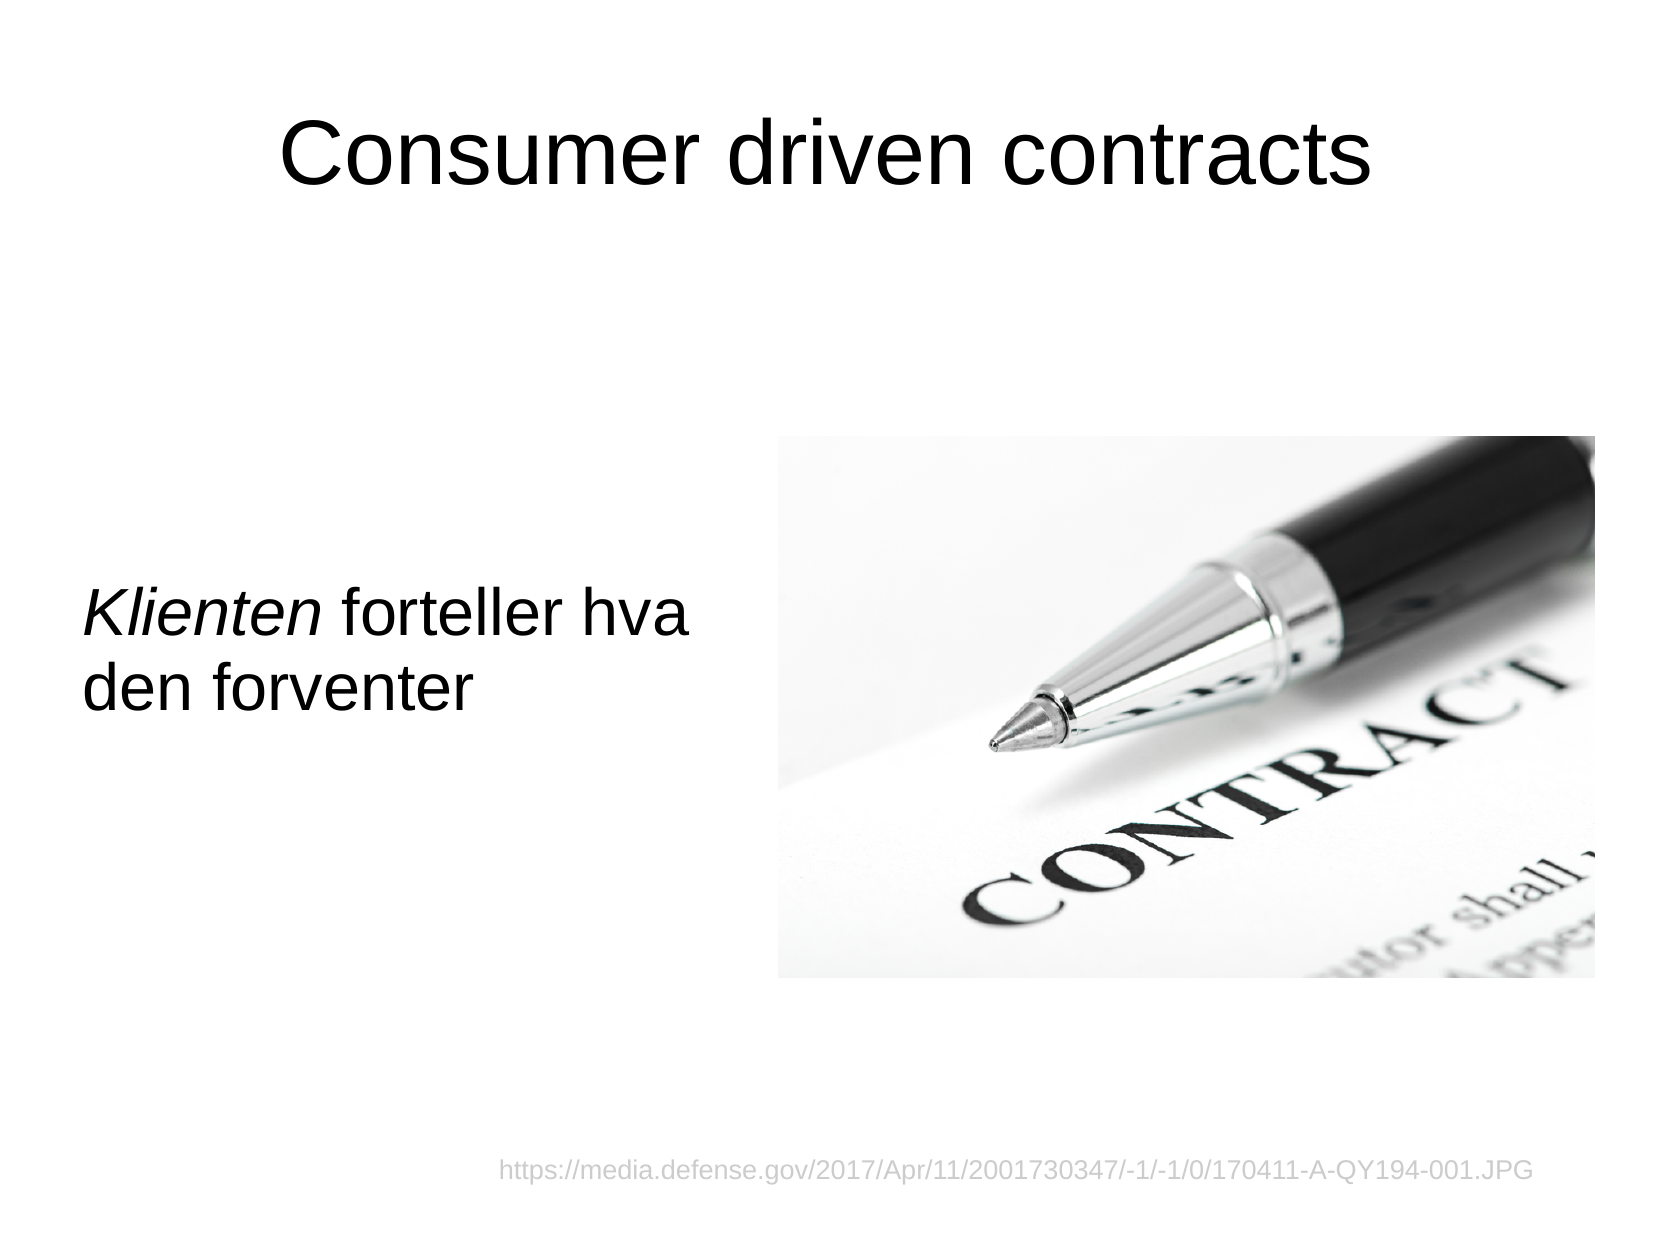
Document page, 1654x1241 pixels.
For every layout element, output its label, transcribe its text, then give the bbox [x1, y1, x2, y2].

title Consumer driven contracts [82, 49, 1571, 257]
list Klienten forteller hva den forventer [82, 290, 809, 1010]
picture [778, 436, 1595, 978]
text_box https://media.defense.gov/2017/Apr/11/2001730347/-1/-1/0/170411-A-QY194-001.JPG [484, 1147, 1654, 1205]
